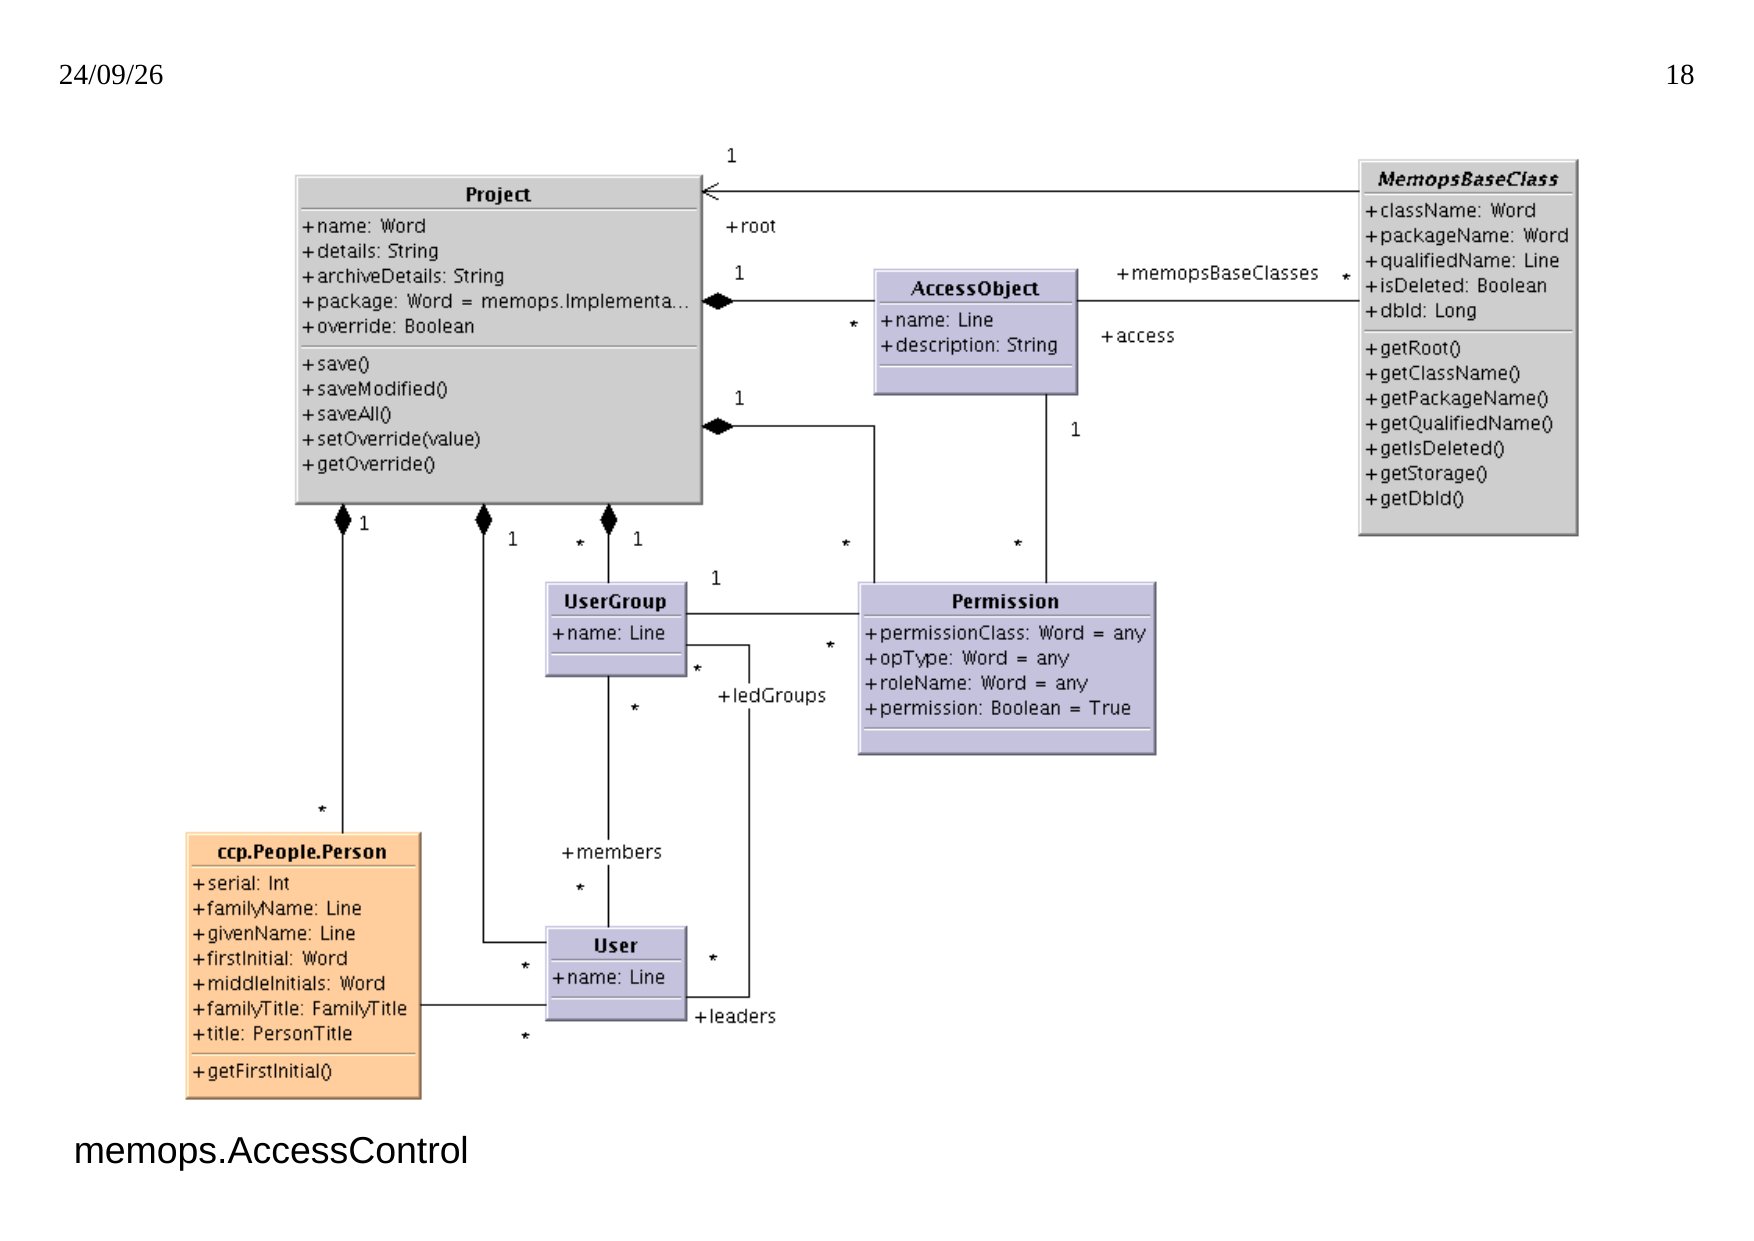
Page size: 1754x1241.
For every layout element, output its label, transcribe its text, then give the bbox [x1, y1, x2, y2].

text_box memops.AccessControl [59, 1122, 413, 1184]
picture [178, 136, 1593, 1114]
